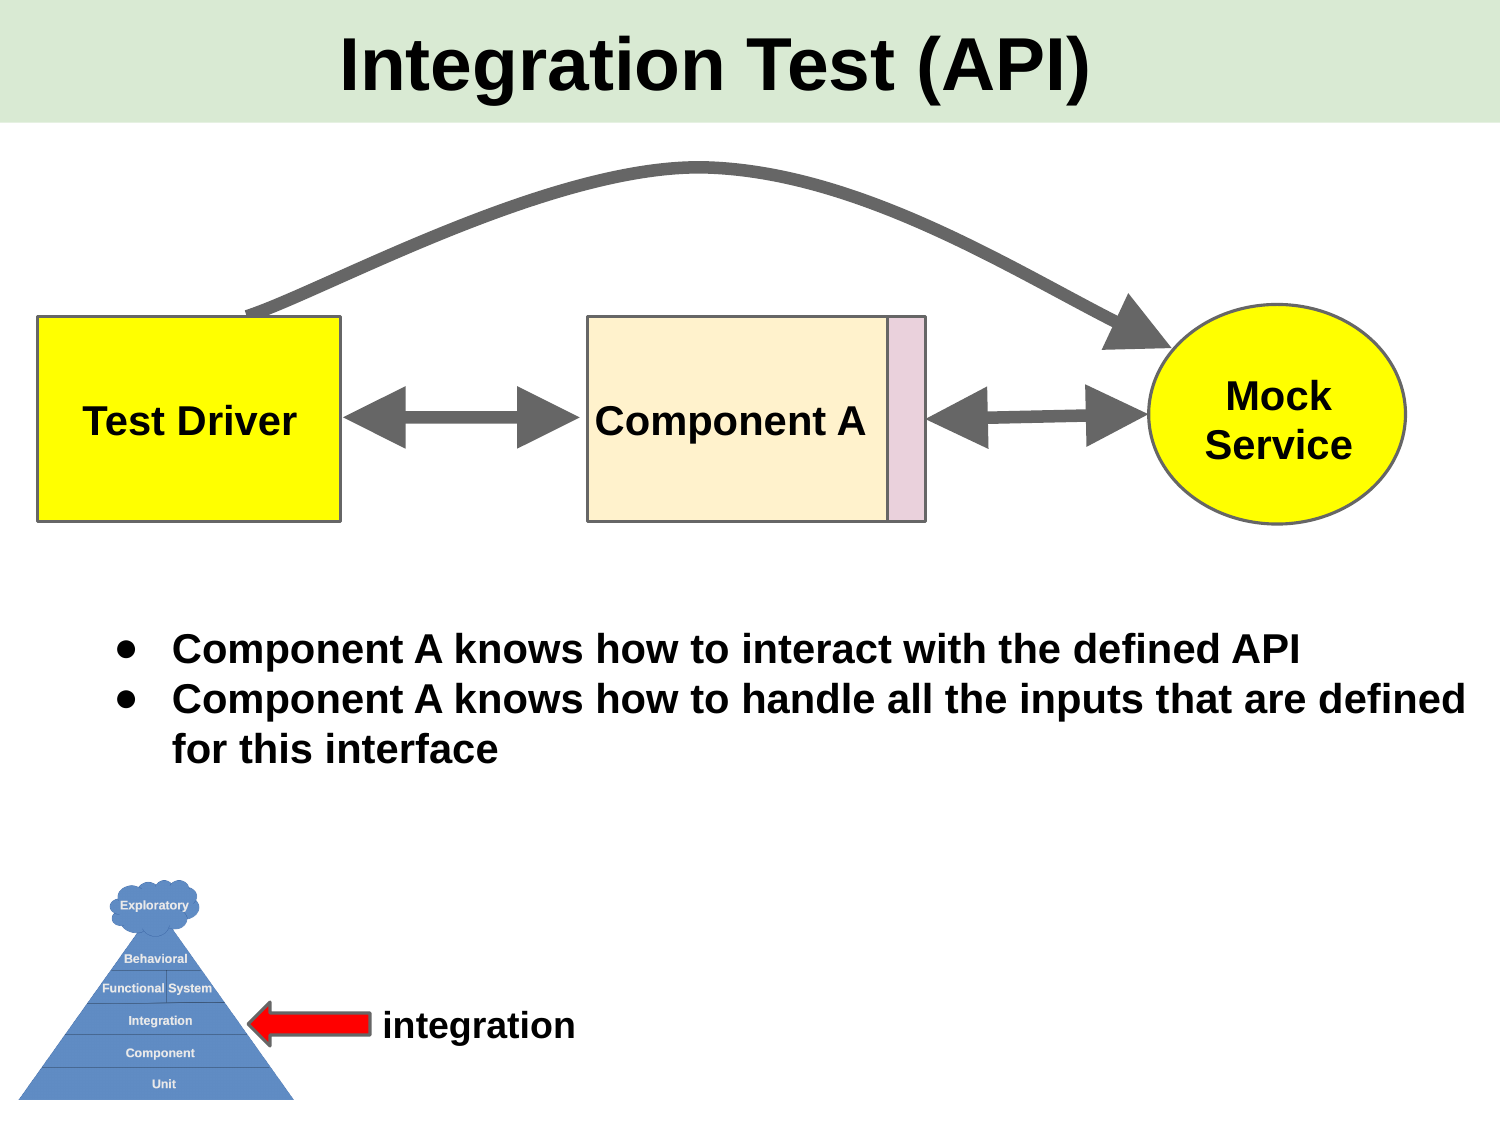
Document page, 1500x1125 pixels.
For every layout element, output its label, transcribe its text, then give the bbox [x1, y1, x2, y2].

text_box [587, 316, 926, 522]
text_box Component A knows how to interact with the defined API Component A knows how to handle all the inputs that are defined for this interface [81, 581, 1488, 828]
text_box [1148, 304, 1406, 525]
text_box Mock Service [1175, 353, 1383, 432]
text_box Integration Test (API) [0, 0, 1500, 123]
picture [18, 880, 294, 1100]
text_box [37, 316, 341, 522]
text_box [248, 1002, 367, 1046]
text_box integration [367, 985, 607, 1053]
text_box Component A [579, 378, 905, 457]
text_box Test Driver [67, 378, 343, 457]
